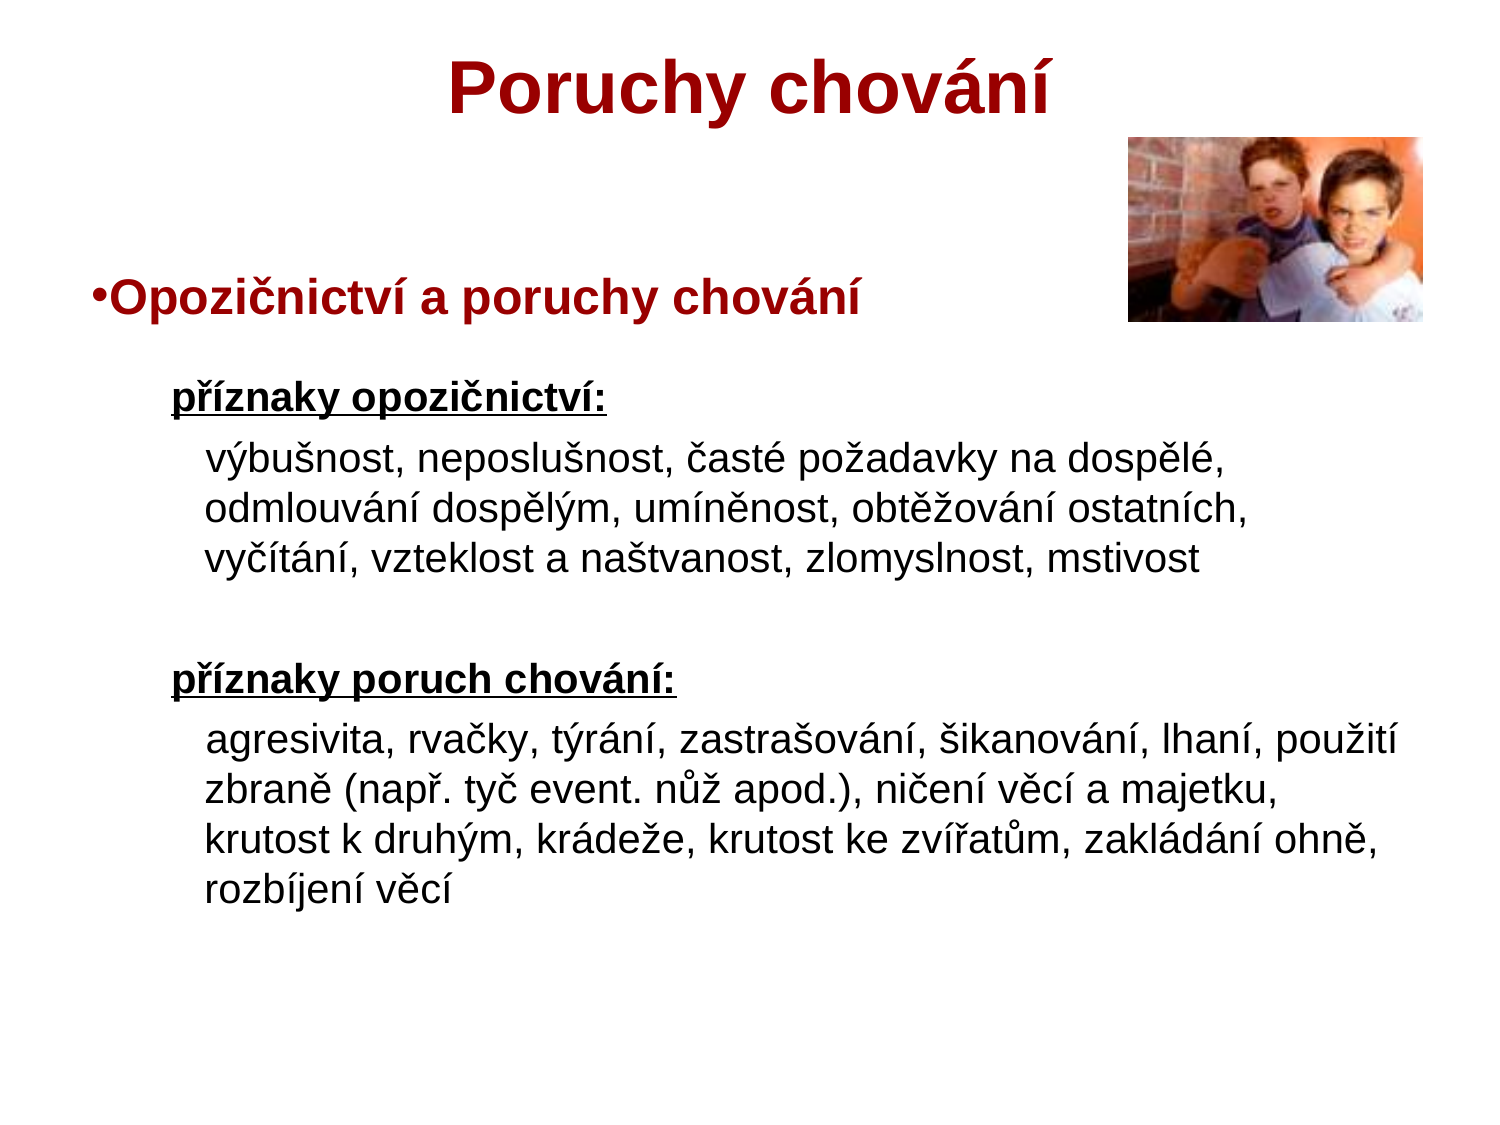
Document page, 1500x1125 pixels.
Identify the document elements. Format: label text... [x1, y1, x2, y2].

title Poruchy chování [75, 31, 1426, 126]
list Opozičnictví a poruchy chování příznaky opozičnictví: výbušnost, neposlušnost, časté požadavky na dospělé, odmlouvání dospělým, umíněnost, obtěžování ostatních, vyčítání, vzteklost a naštvanost, zlomyslnost, mstivost příznaky poruch chování: agresivita, rvačky, týrání, zastrašování, šikanování, lhaní, použití zbraně (např. tyč event. nůž apod.), ničení věcí a majetku, krutost k druhým, krádeže, krutost ke zvířatům, zakládání ohně, rozbíjení věcí [76, 196, 1427, 1125]
picture [1128, 137, 1423, 322]
